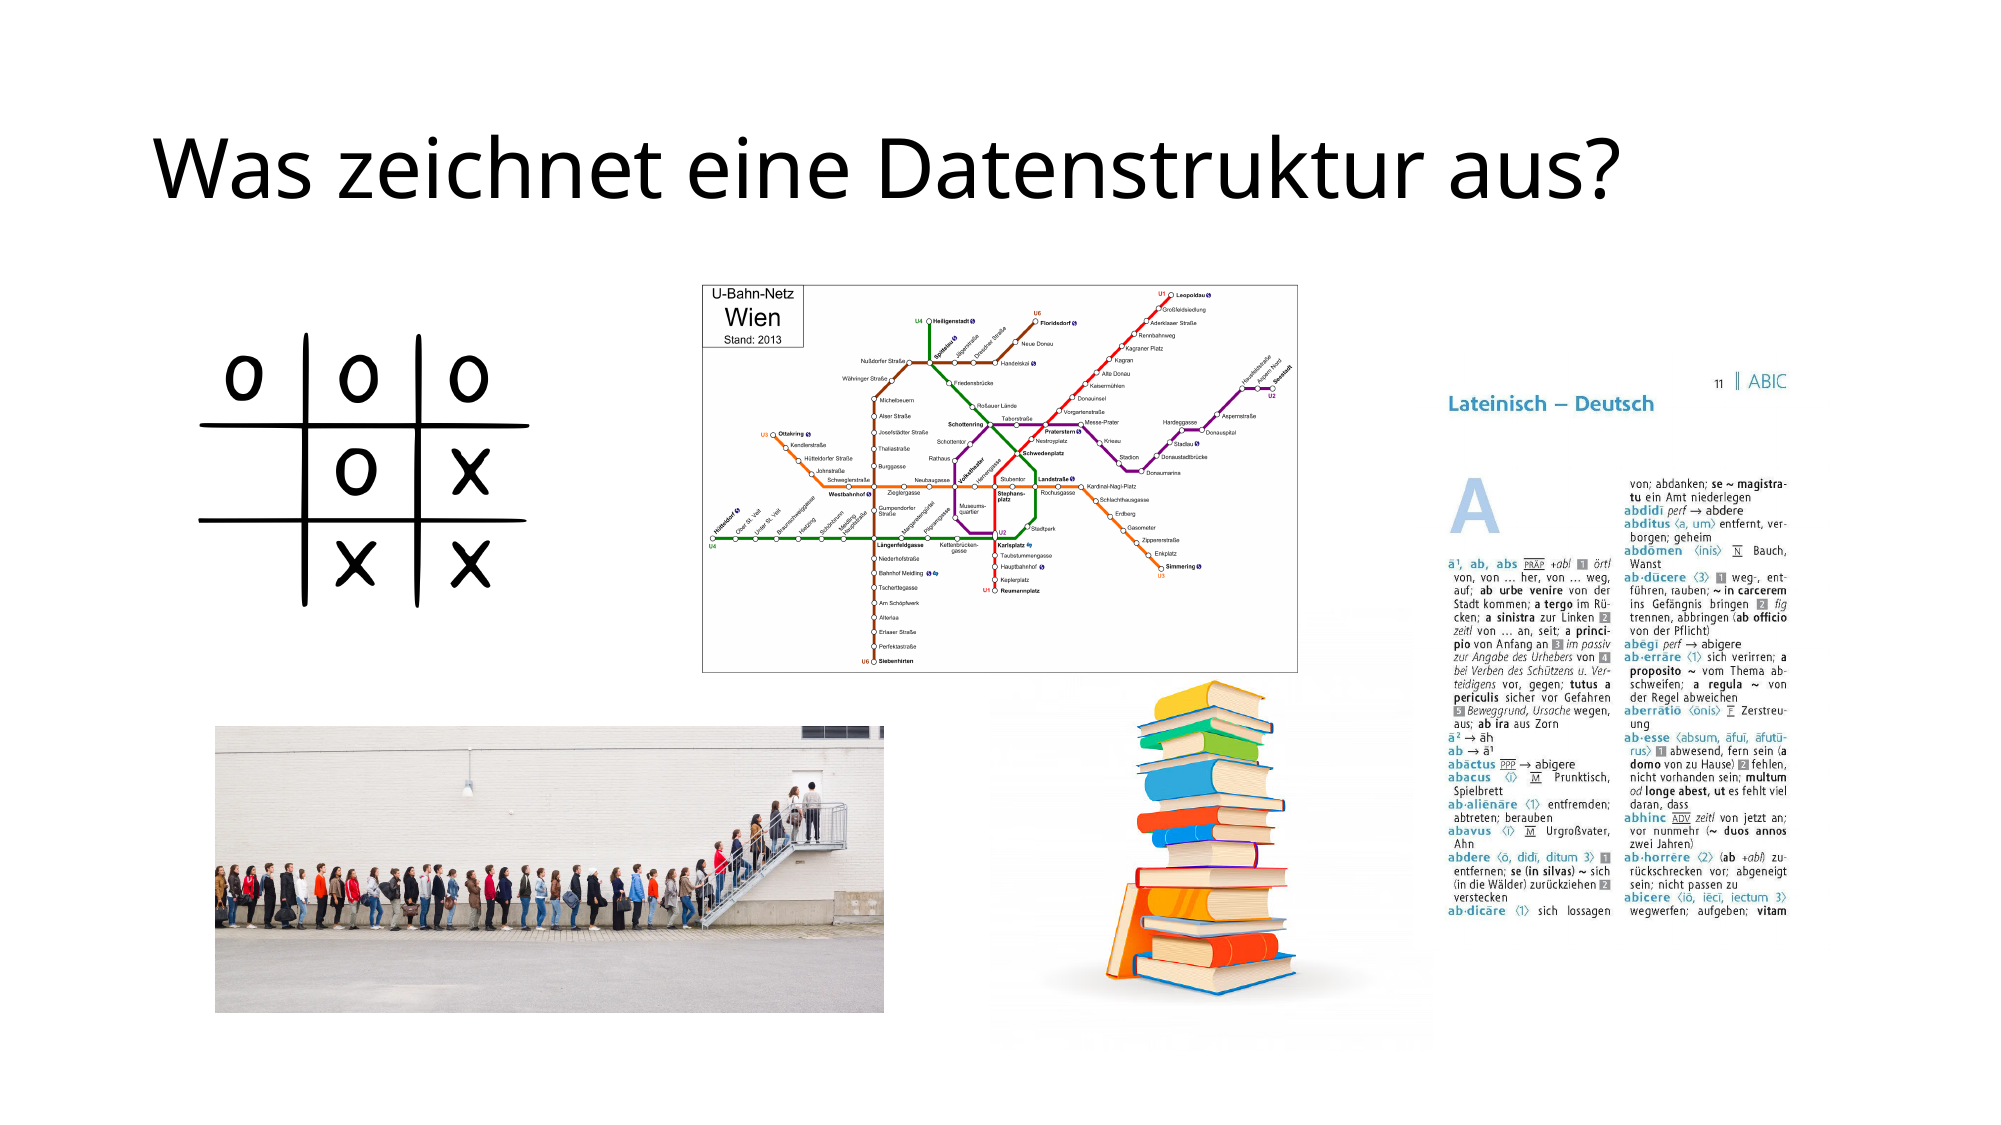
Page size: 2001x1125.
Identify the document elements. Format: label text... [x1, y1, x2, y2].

picture [215, 726, 884, 1013]
picture [702, 283, 1830, 1051]
title Was zeichnet eine Datenstruktur aus? [137, 63, 1863, 281]
picture [196, 328, 532, 609]
